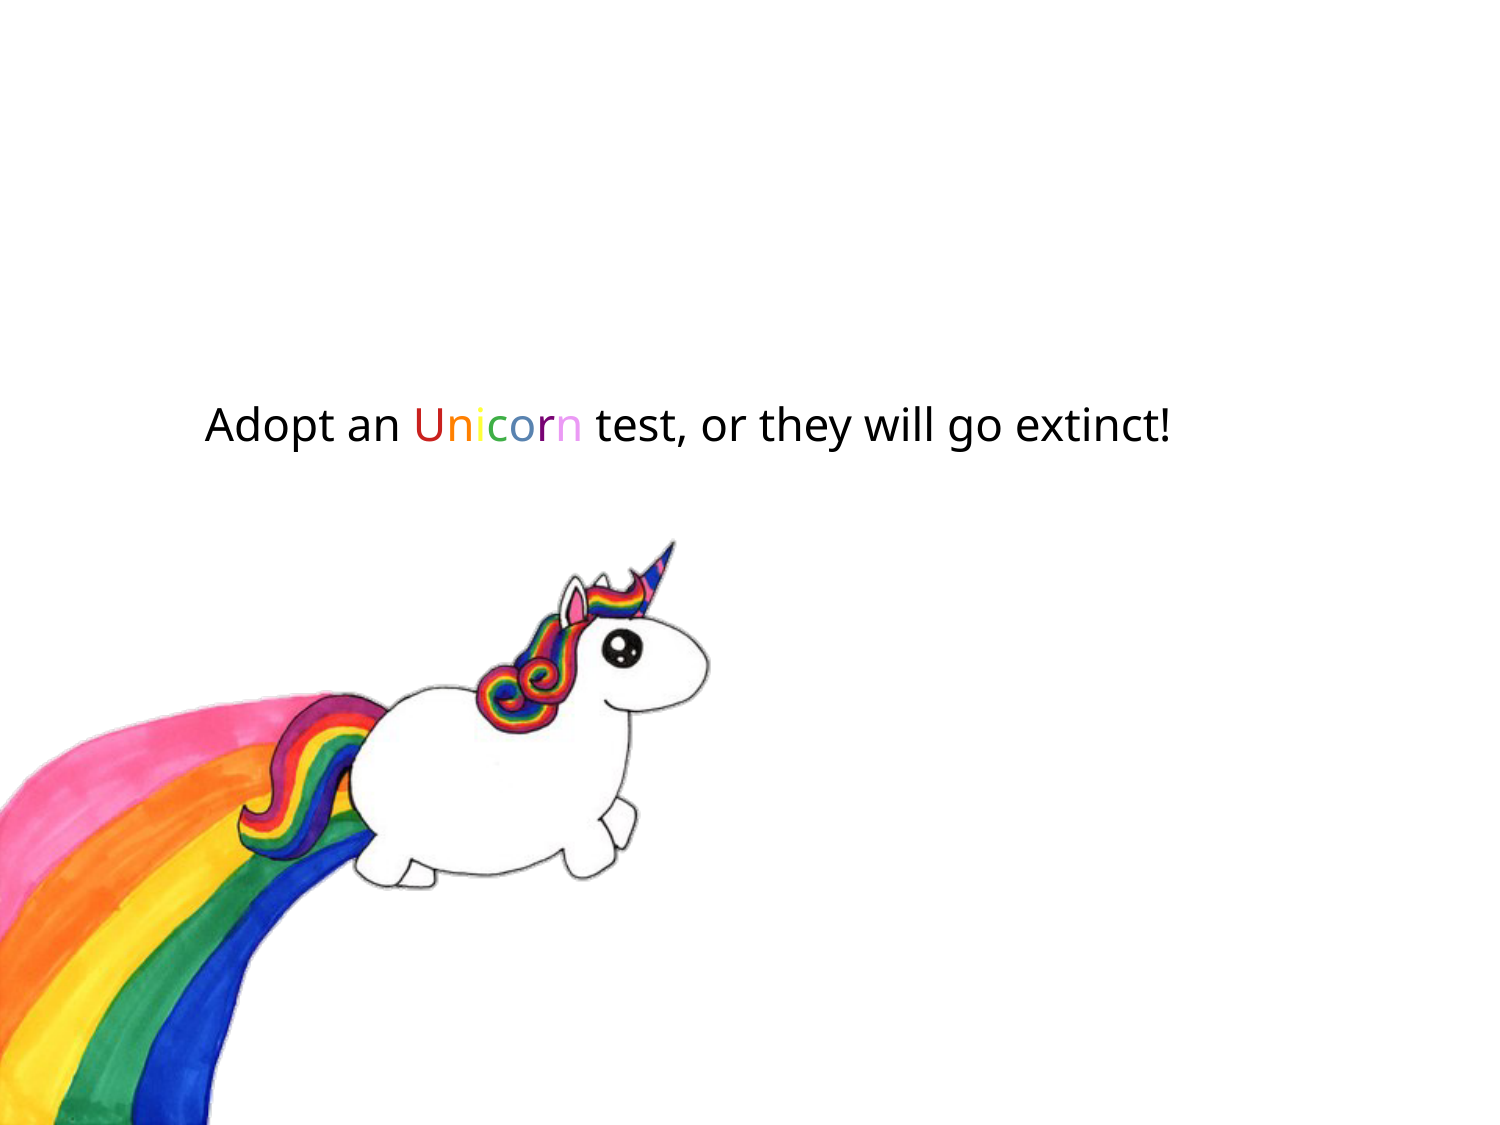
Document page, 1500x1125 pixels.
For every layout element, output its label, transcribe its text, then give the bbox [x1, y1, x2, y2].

text_box Adopt an Unicorn test, or they will go extinct! [190, 385, 1248, 802]
picture [0, 392, 944, 1125]
